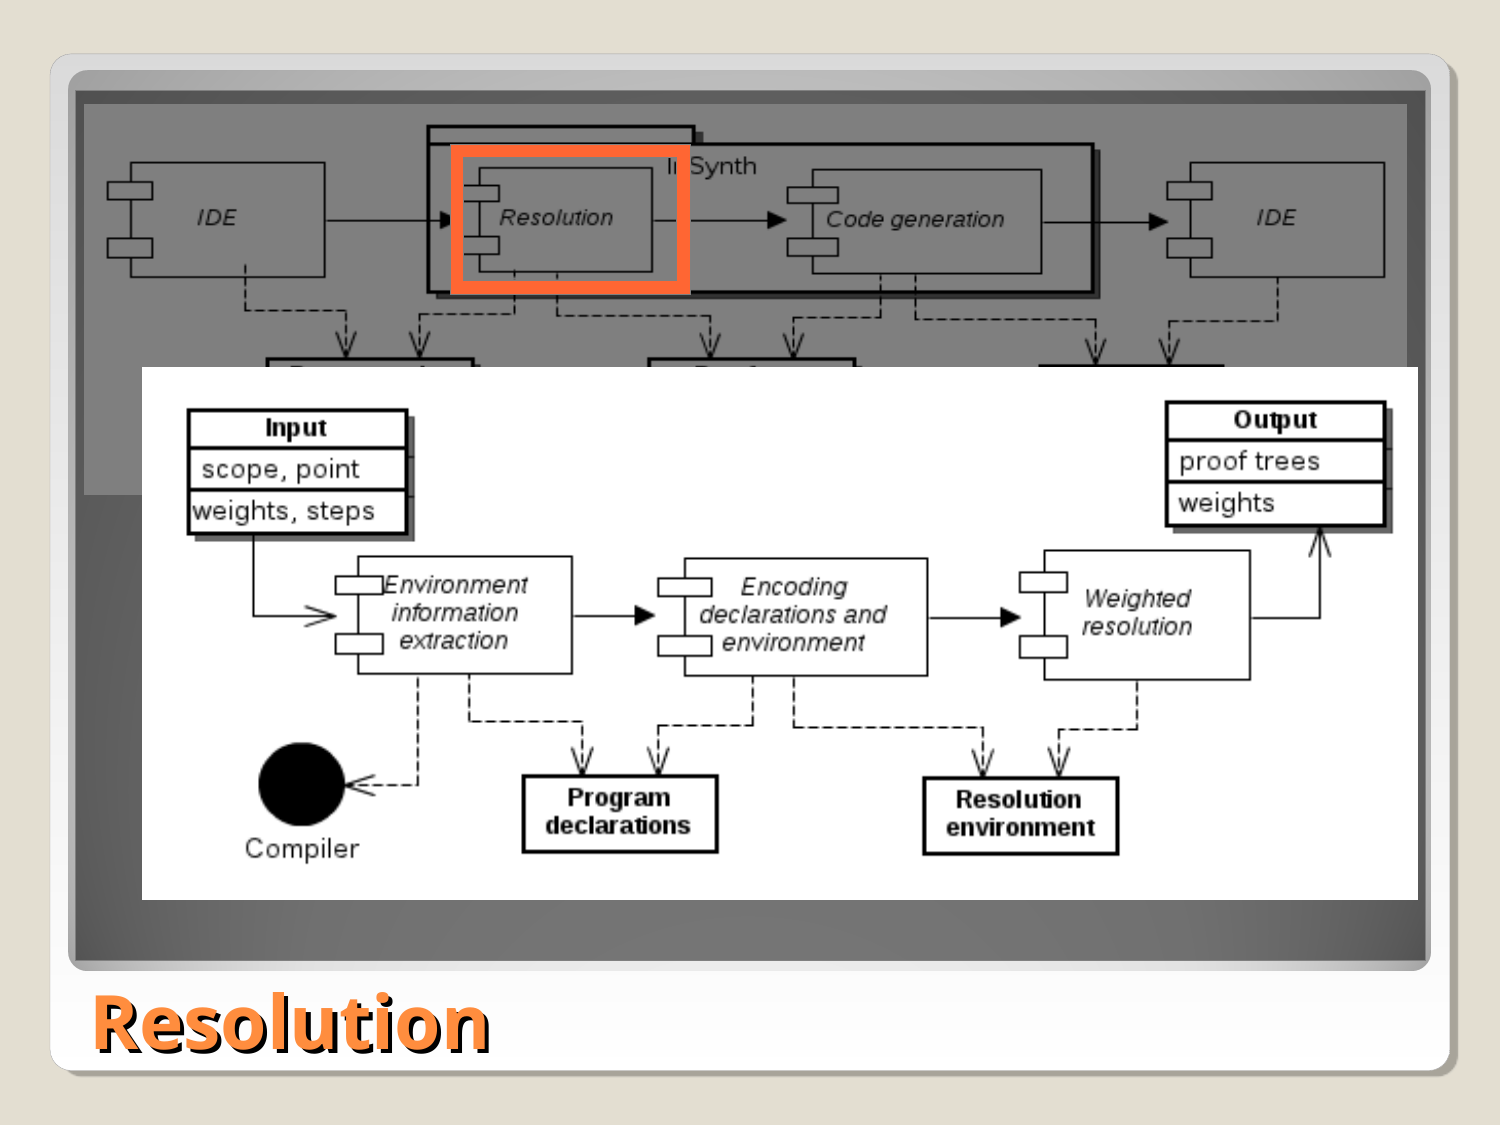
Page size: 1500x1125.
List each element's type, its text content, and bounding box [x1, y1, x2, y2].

text_box Resolution [75, 961, 1418, 1073]
picture [67, 69, 1432, 972]
picture [142, 367, 1418, 901]
text_box [75, 90, 1426, 961]
